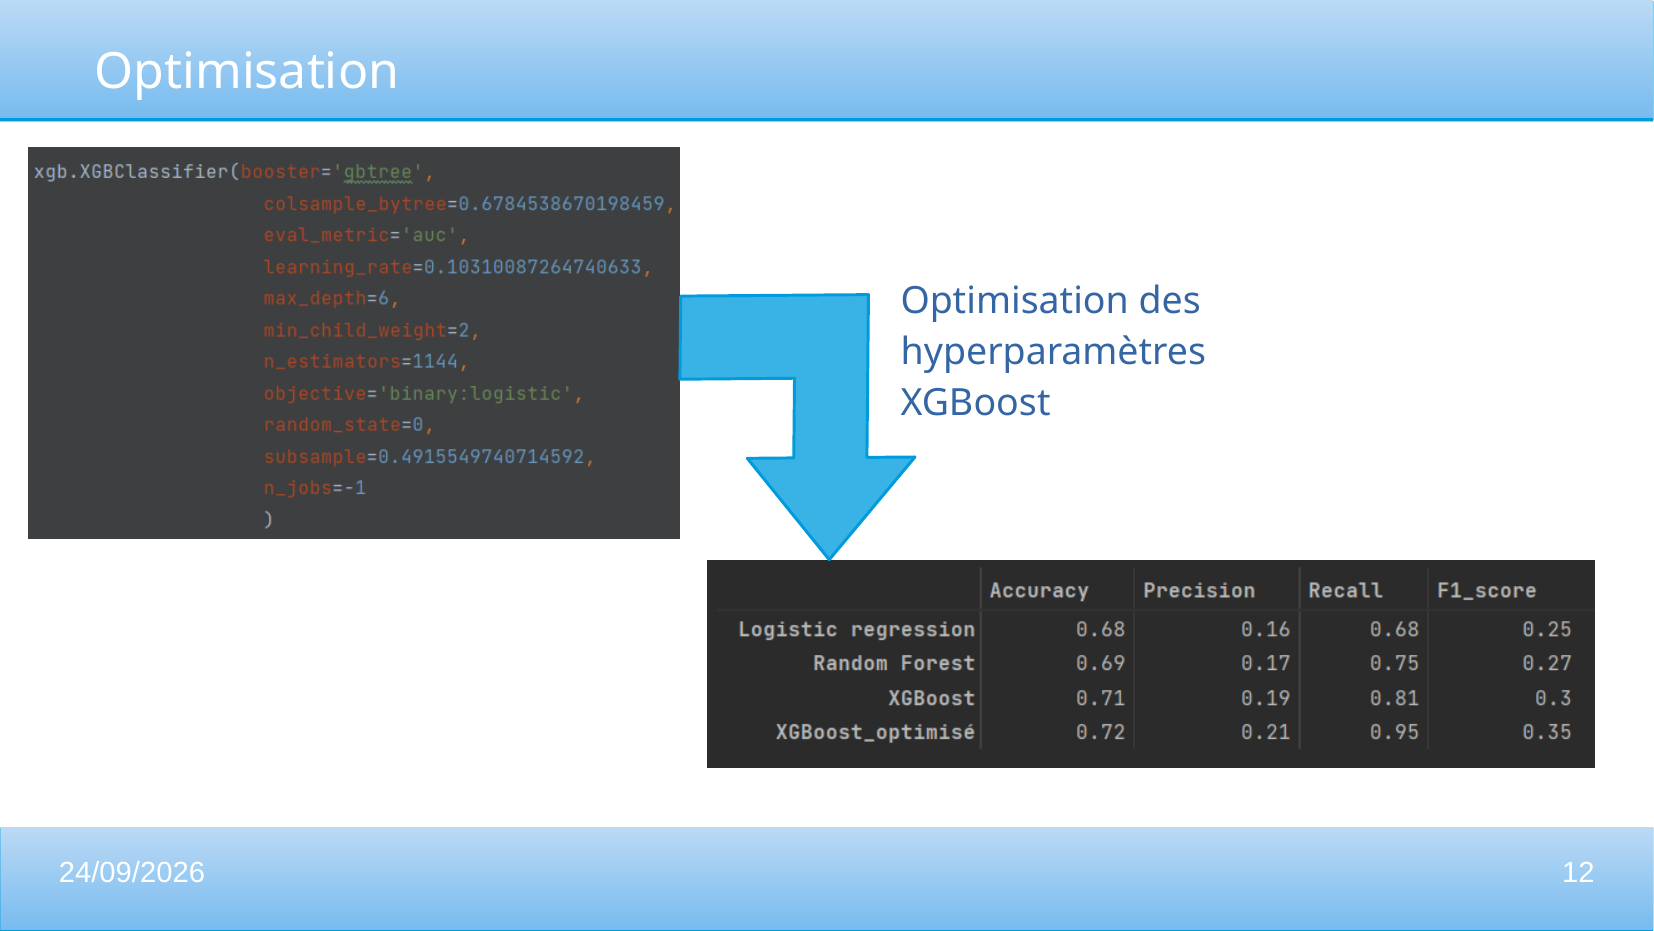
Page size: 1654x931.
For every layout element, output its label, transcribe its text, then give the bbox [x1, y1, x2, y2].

text_box Optimisation des hyperparamètres XGBoost [885, 265, 1432, 331]
picture [707, 560, 1595, 768]
picture [28, 147, 680, 539]
title Optimisation [59, 29, 1595, 108]
text_box [679, 294, 916, 560]
